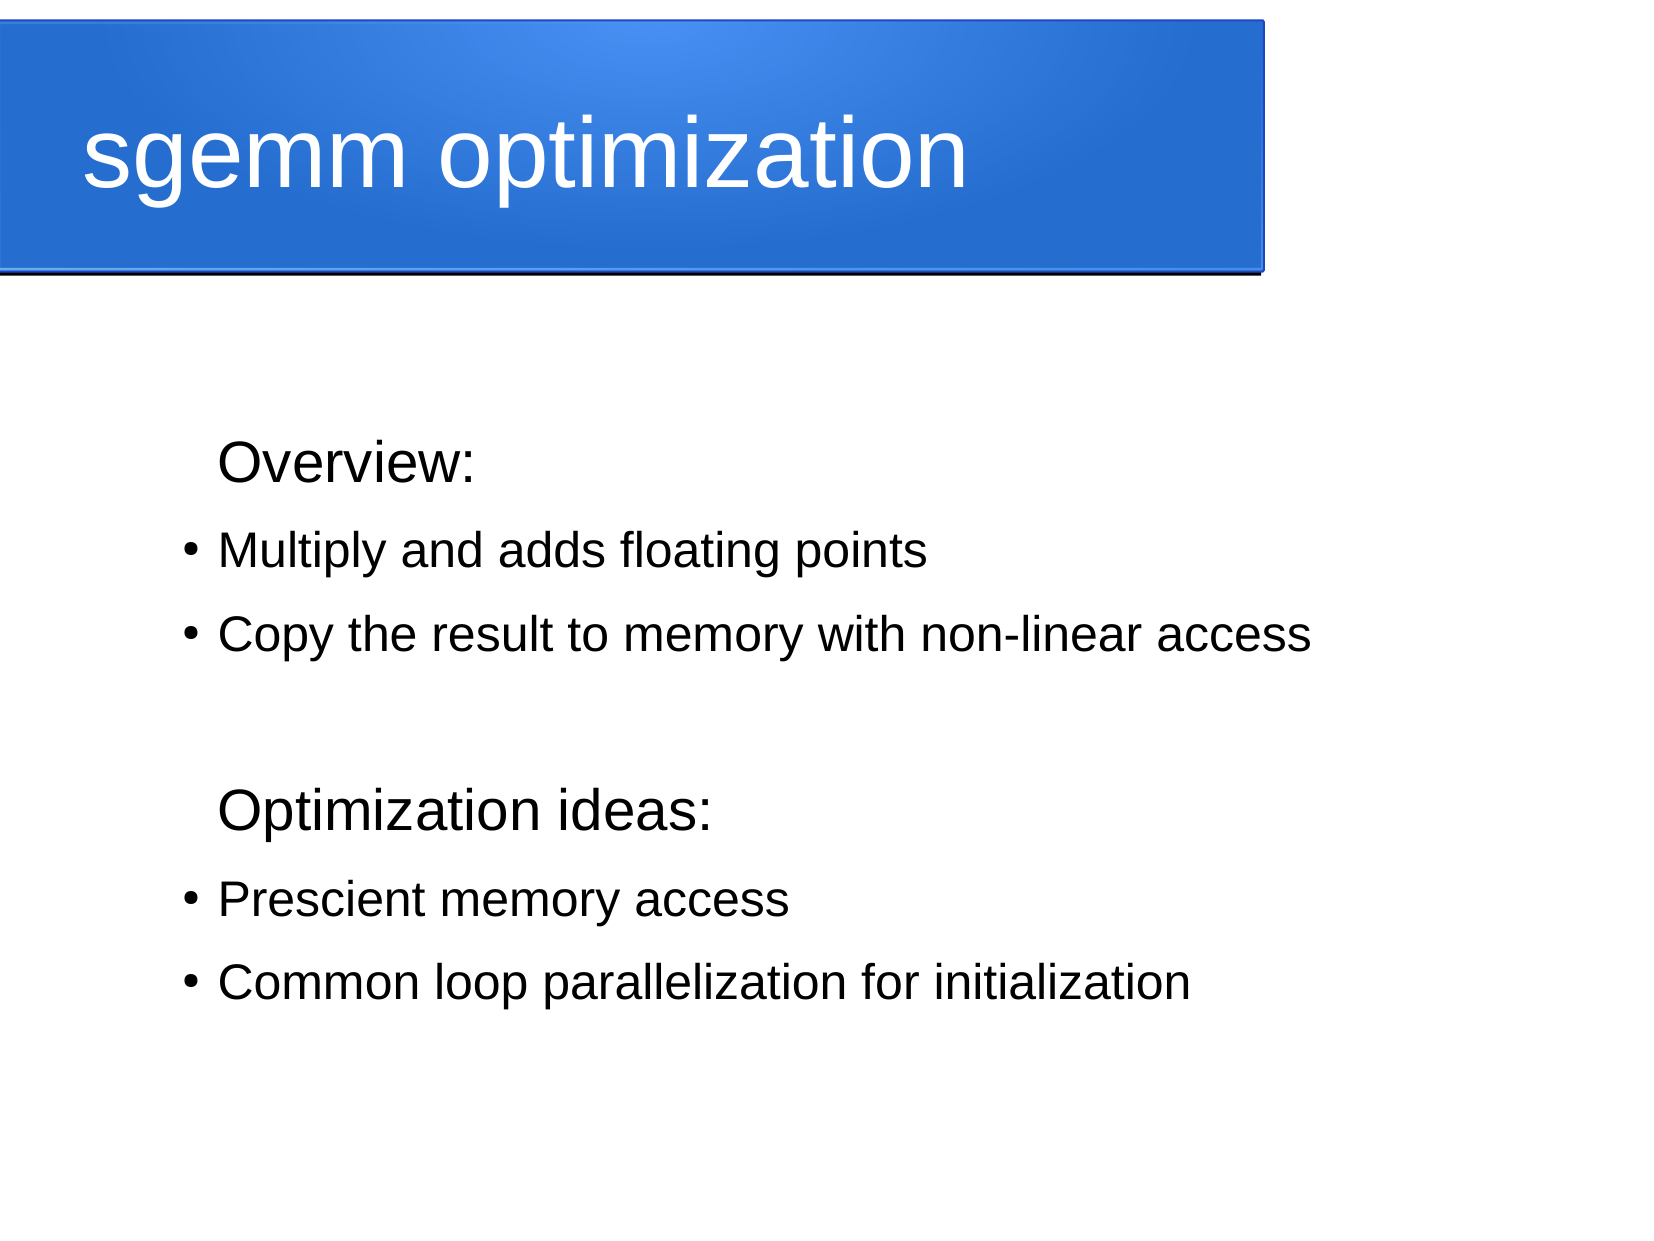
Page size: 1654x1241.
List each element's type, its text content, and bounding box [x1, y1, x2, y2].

title sgemm optimization [82, 49, 1250, 257]
text_box Overview: Multiply and adds floating points Copy the result to memory with non-linear access Optimization ideas: Prescient memory access Common loop parallelization for initialization [167, 389, 1488, 986]
